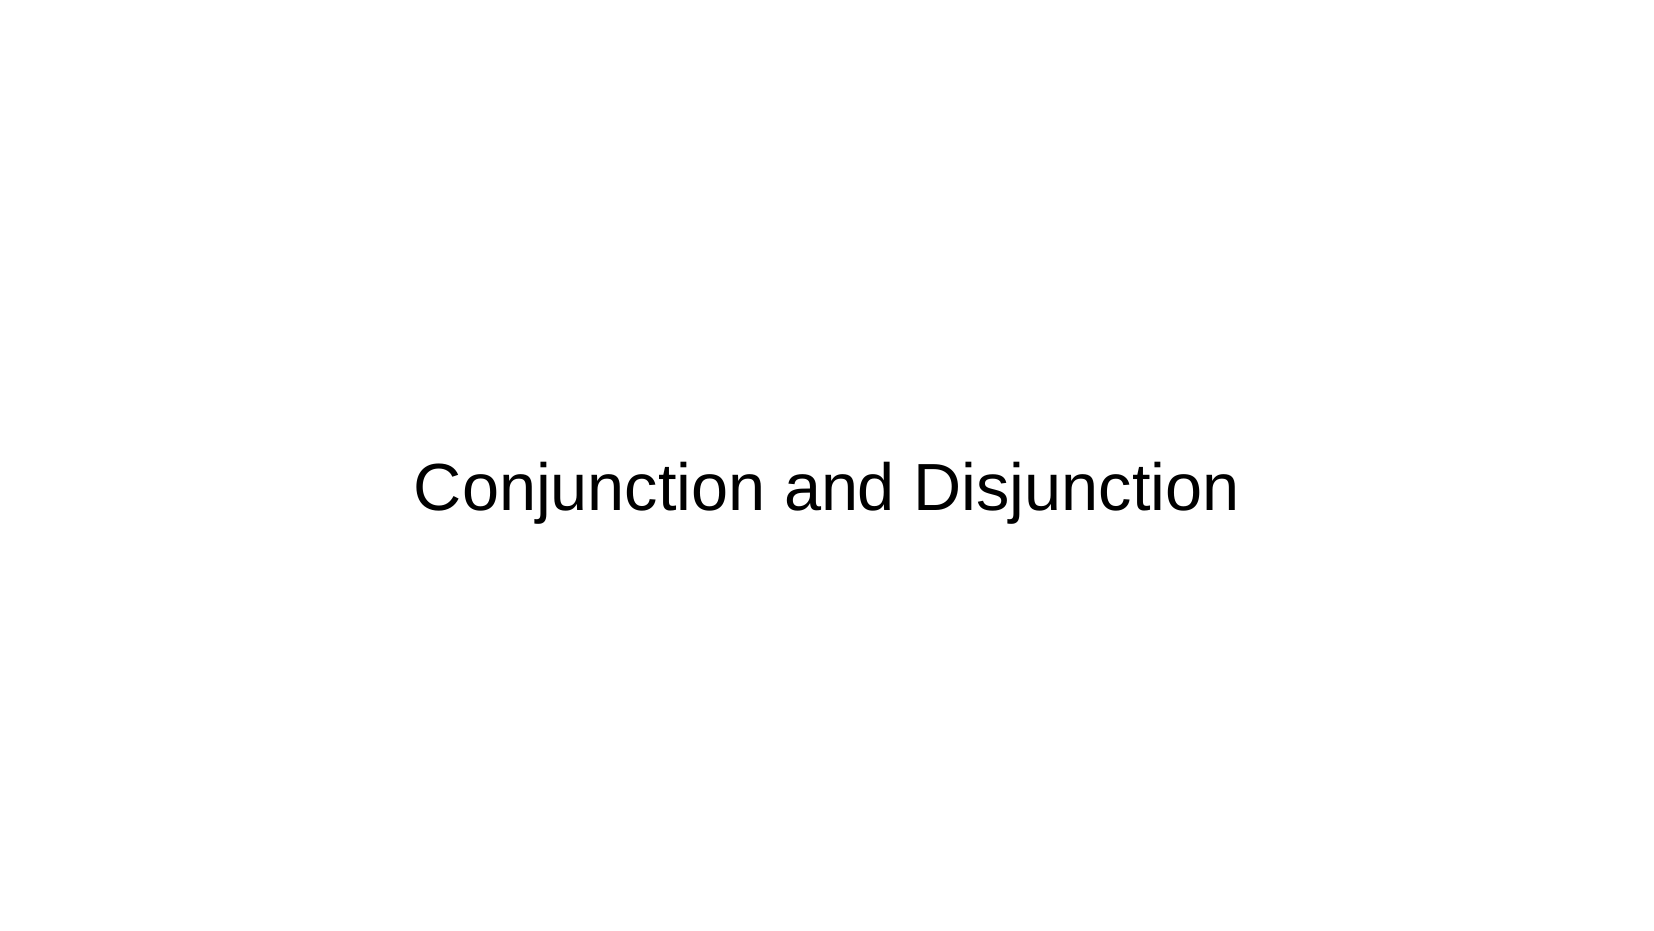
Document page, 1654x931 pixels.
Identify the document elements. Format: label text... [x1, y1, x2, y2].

subtitle Conjunction and Disjunction [82, 217, 1571, 758]
